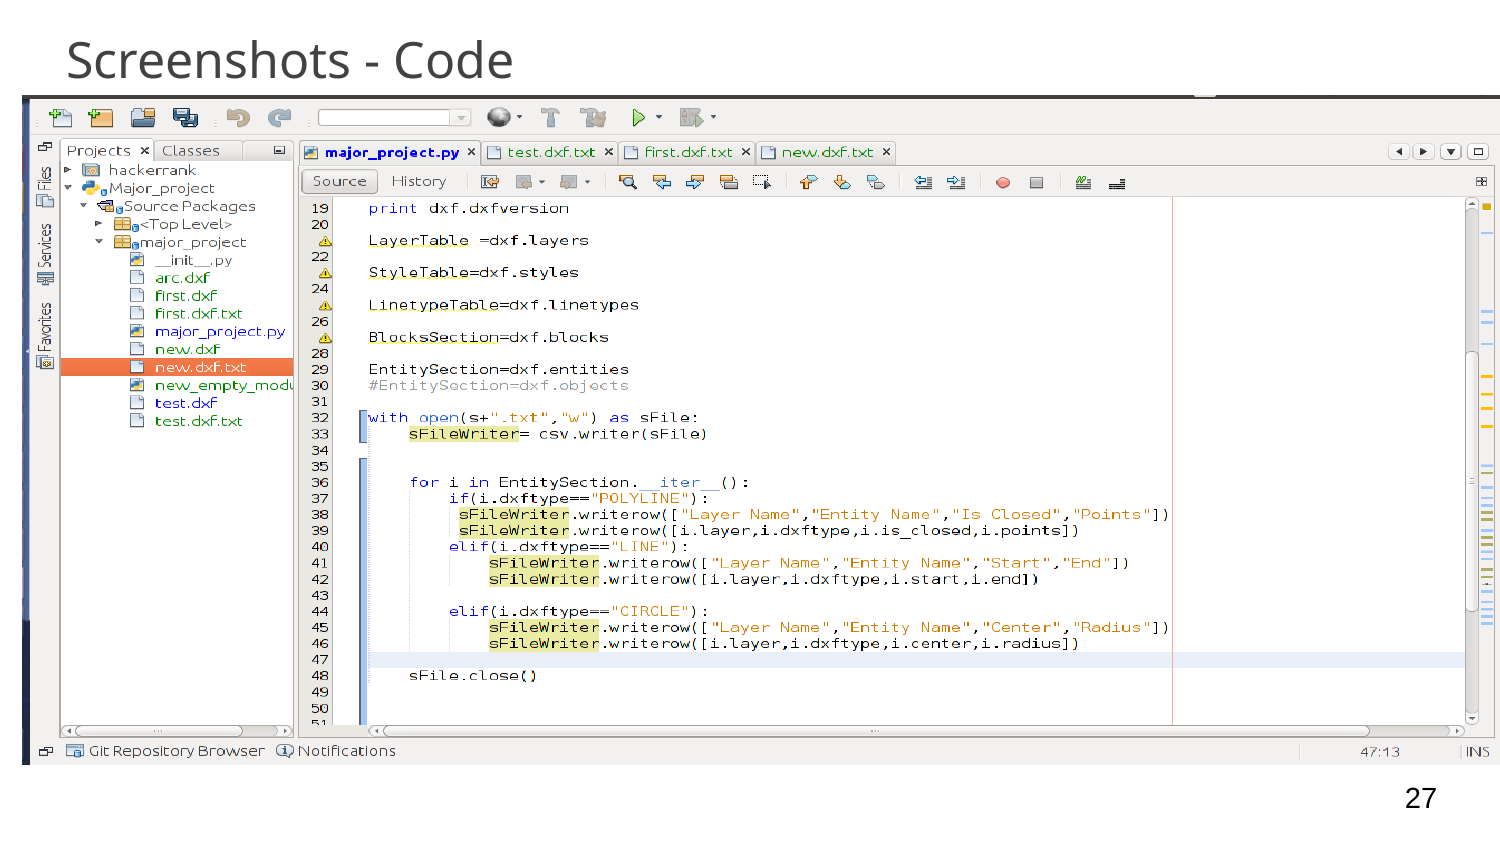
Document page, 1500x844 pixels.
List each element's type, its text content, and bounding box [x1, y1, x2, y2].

picture [22, 95, 1500, 765]
title Screenshots - Code [51, 11, 1449, 95]
slide_number <number> [1389, 765, 1480, 830]
